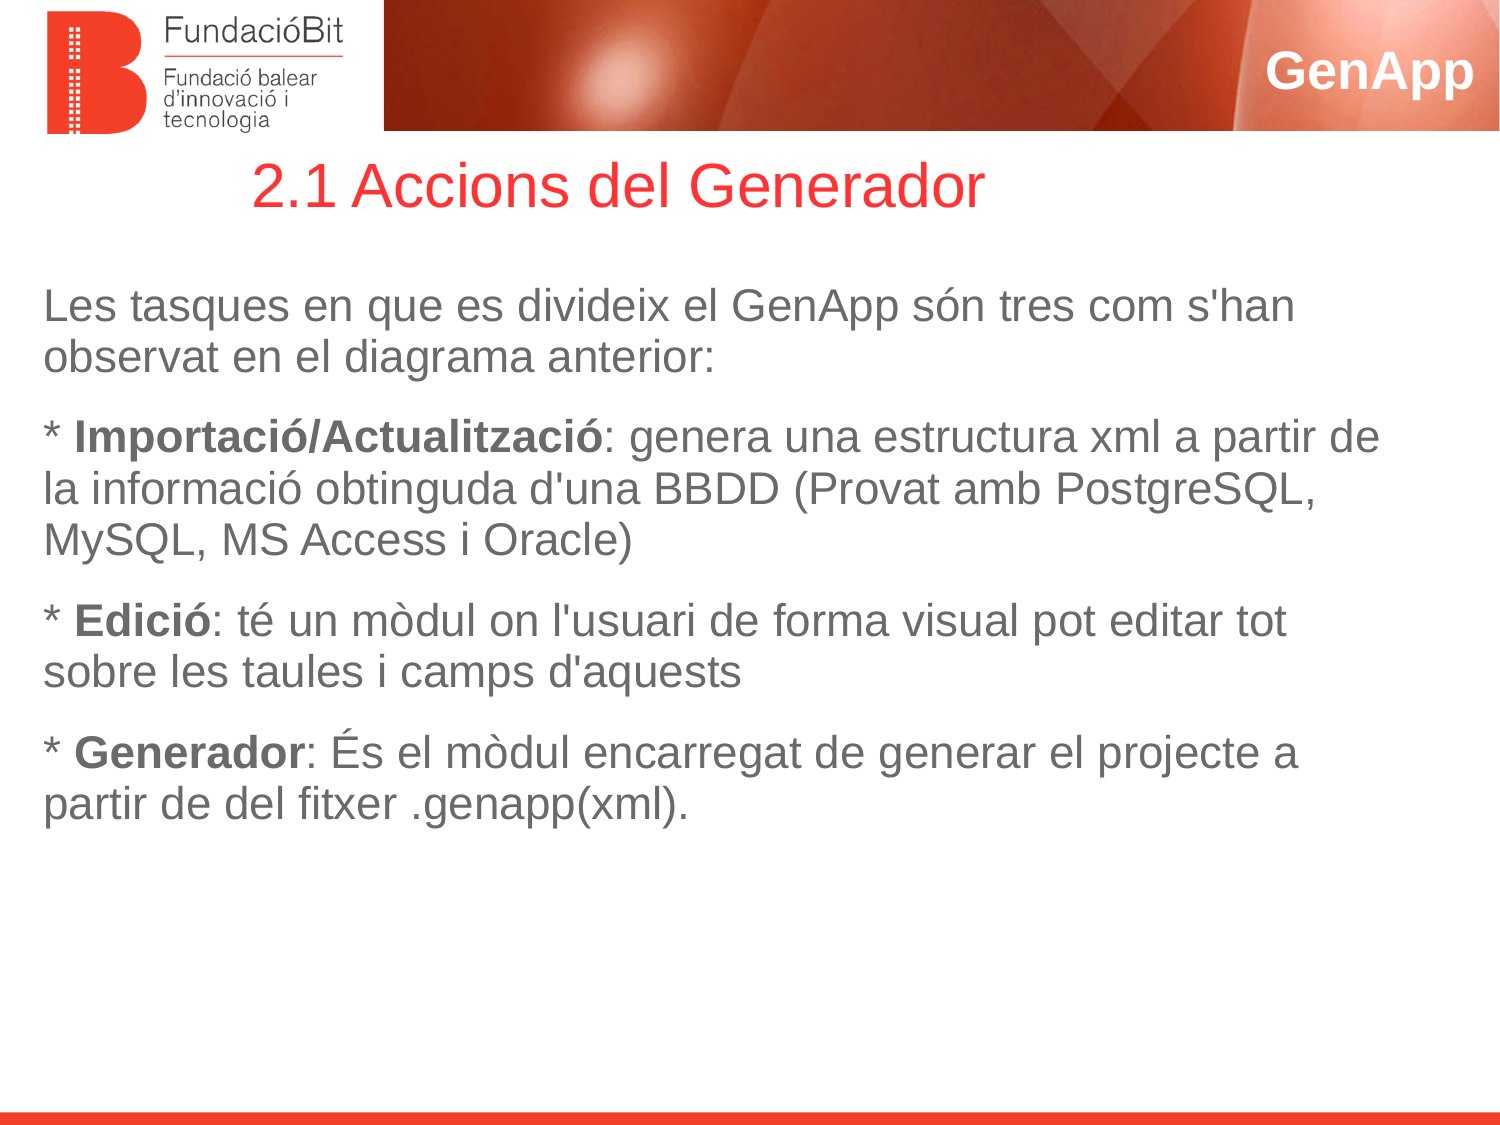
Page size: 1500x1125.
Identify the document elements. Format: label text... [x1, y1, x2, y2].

title GenApp [324, 19, 1477, 123]
picture [47, 11, 343, 134]
text_box 2.1 Accions del Generador [78, 150, 1300, 226]
picture [383, 0, 1500, 131]
text_box Les tasques en que es divideix el GenApp són tres com s'han observat en el diagrama anterior: * Importació/Actualització: genera una estructura xml a partir de la informació obtinguda d'una BBDD (Provat amb PostgreSQL, MySQL, MS Access i Oracle) * Edició: té un mòdul on l'usuari de forma visual pot editar tot sobre les taules i camps d'aquests * Generador: És el mòdul encarregat de generar el projecte a partir de del fitxer .genapp(xml). [43, 279, 1402, 913]
